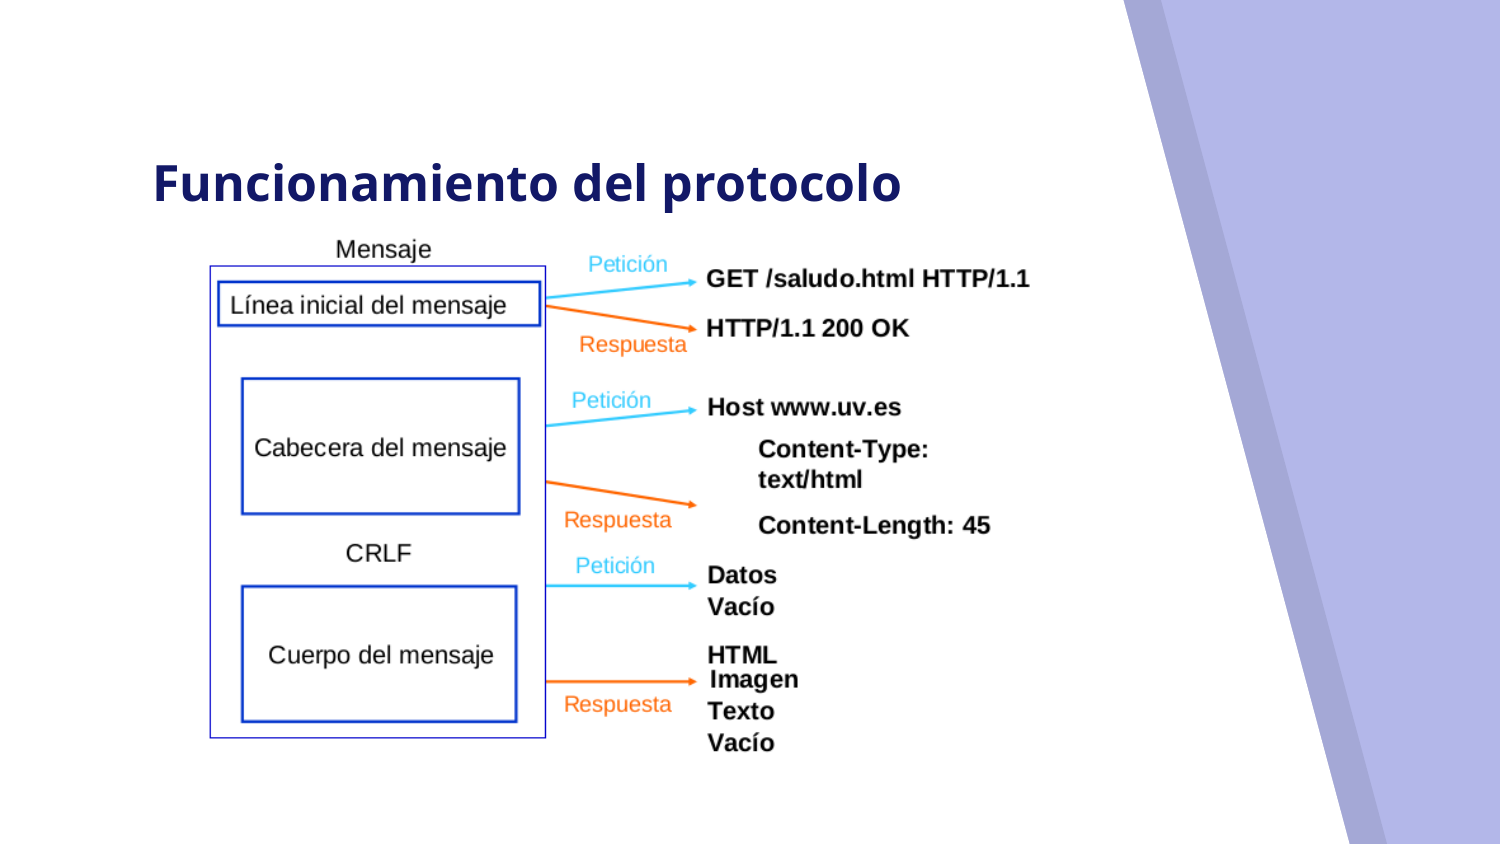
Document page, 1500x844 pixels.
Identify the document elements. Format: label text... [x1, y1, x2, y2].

title Funcionamiento del protocolo [137, 146, 1011, 227]
picture [192, 235, 1063, 792]
